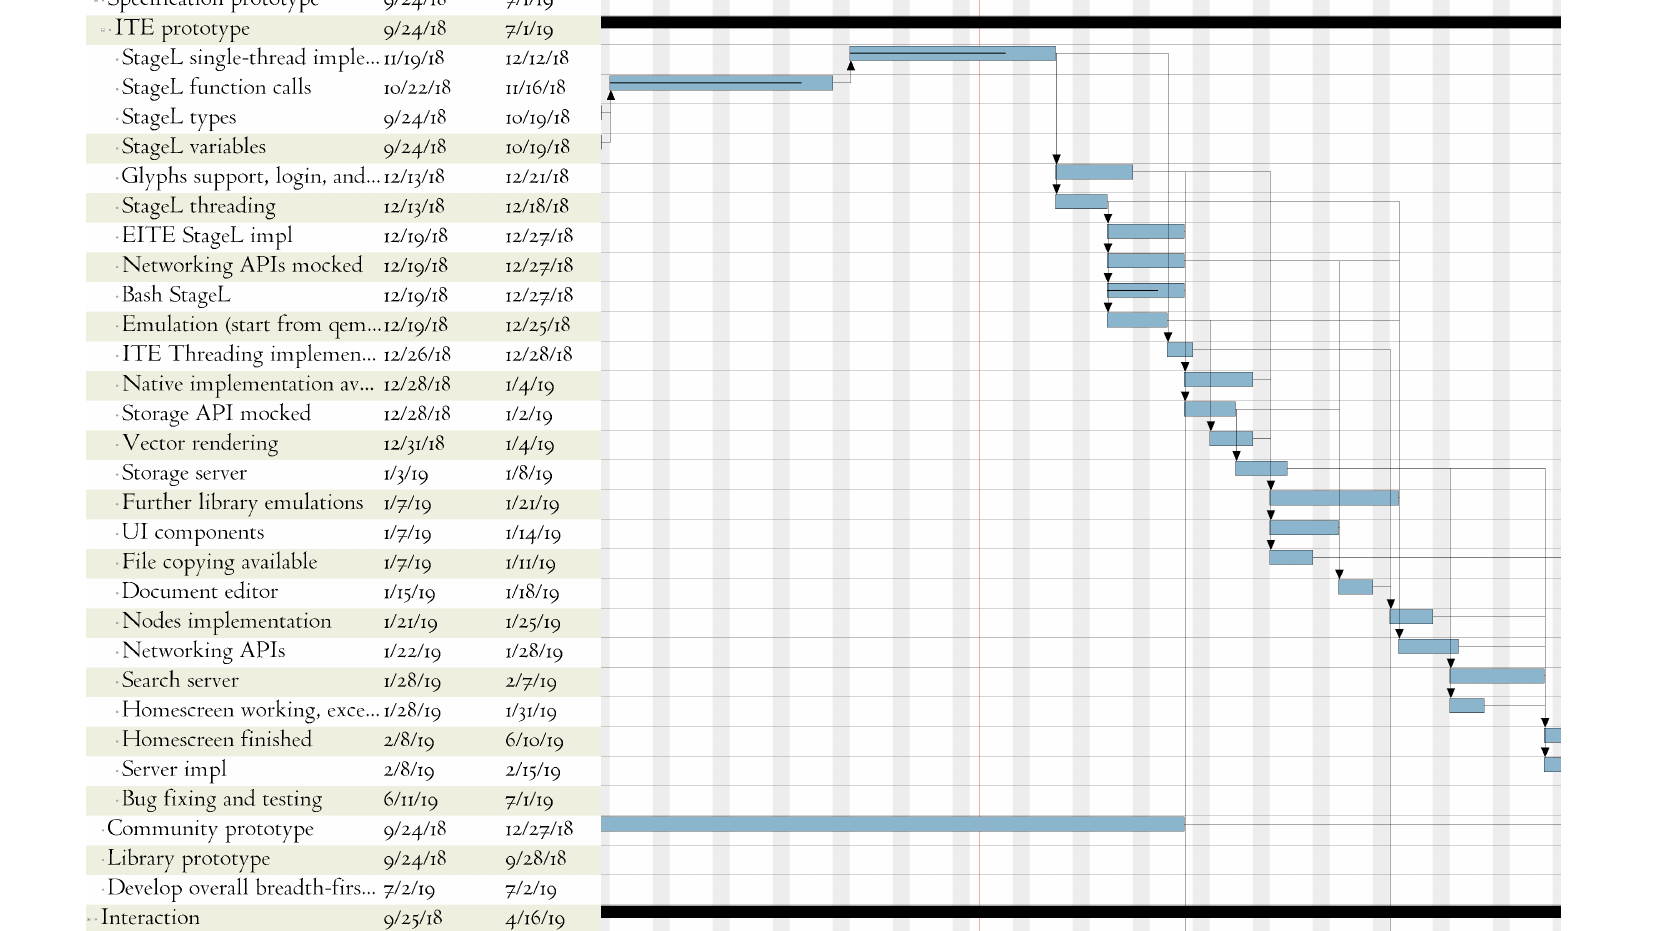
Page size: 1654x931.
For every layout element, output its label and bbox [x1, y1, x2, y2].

picture [86, 0, 1561, 931]
